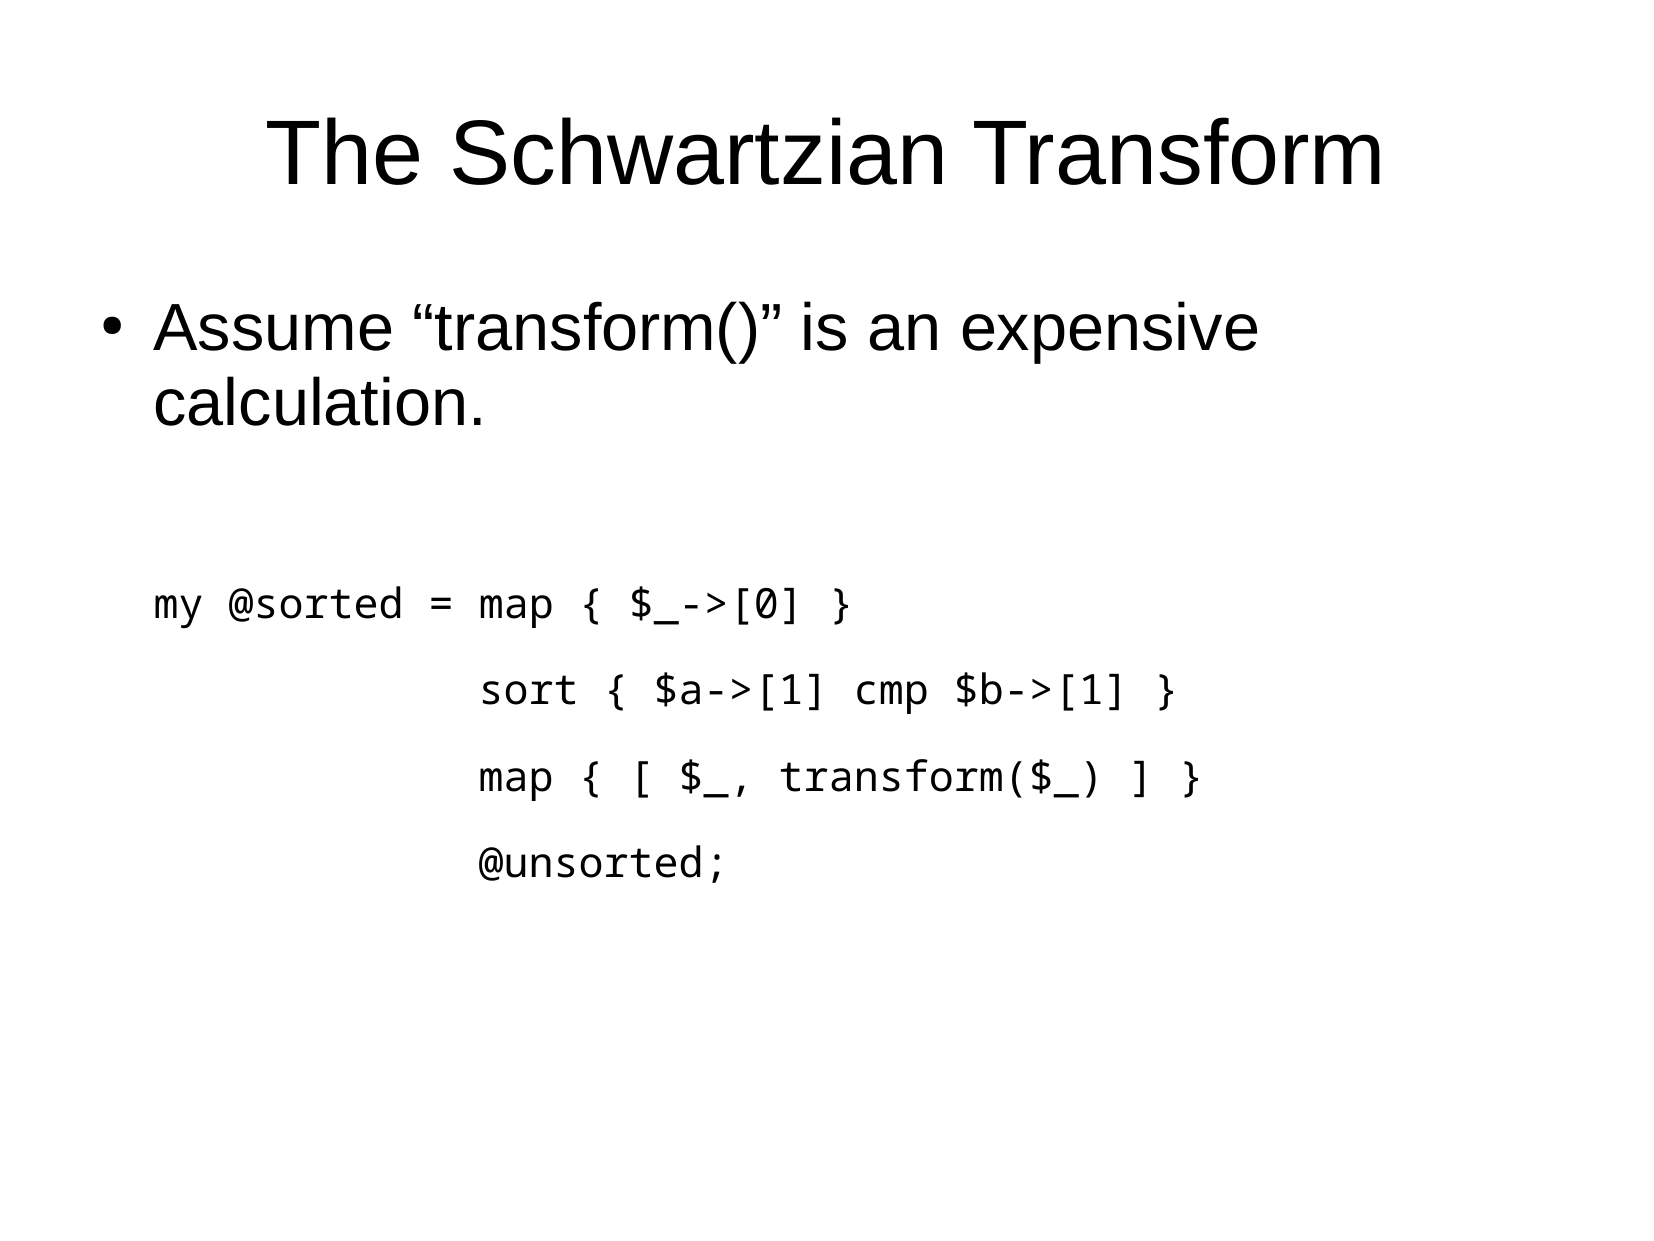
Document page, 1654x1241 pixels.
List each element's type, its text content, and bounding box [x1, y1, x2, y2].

title The Schwartzian Transform [82, 49, 1571, 257]
list Assume “transform()” is an expensive calculation. my @sorted = map { $_->[0] } sort { $a->[1] cmp $b->[1] } map { [ $_, transform($_) ] } @unsorted; [82, 290, 1571, 1010]
